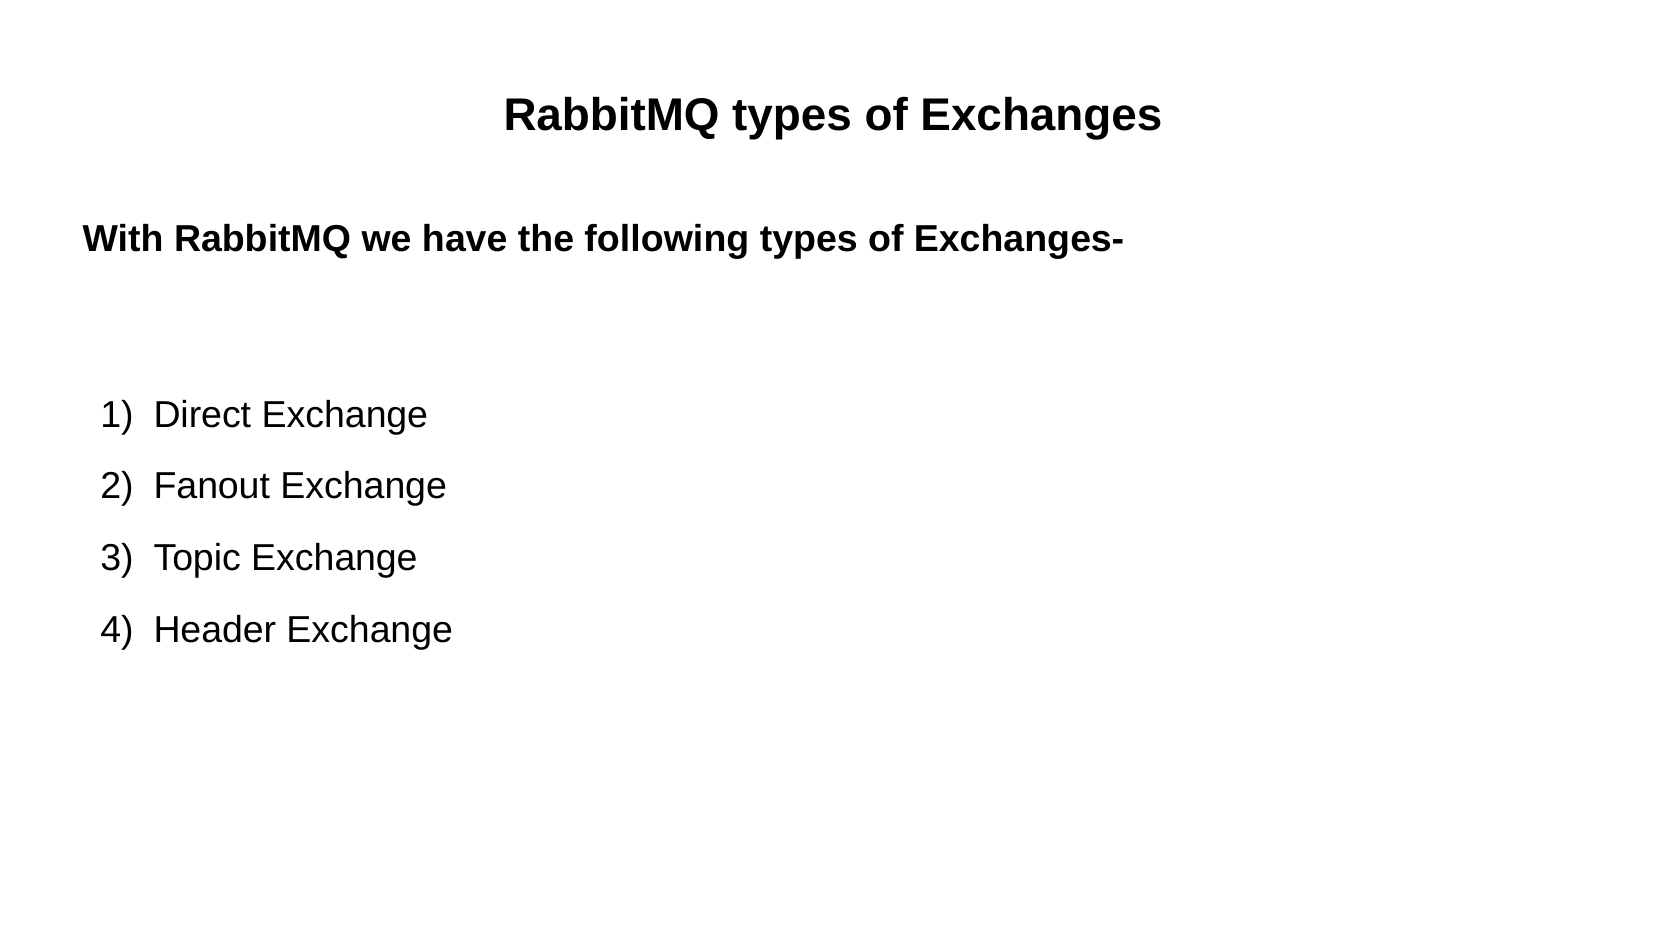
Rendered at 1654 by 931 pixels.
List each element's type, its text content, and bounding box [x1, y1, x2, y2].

list With RabbitMQ we have the following types of Exchanges- Direct Exchange Fanout Exchange Topic Exchange Header Exchange [82, 217, 1571, 758]
title RabbitMQ types of Exchanges [82, 37, 1571, 193]
